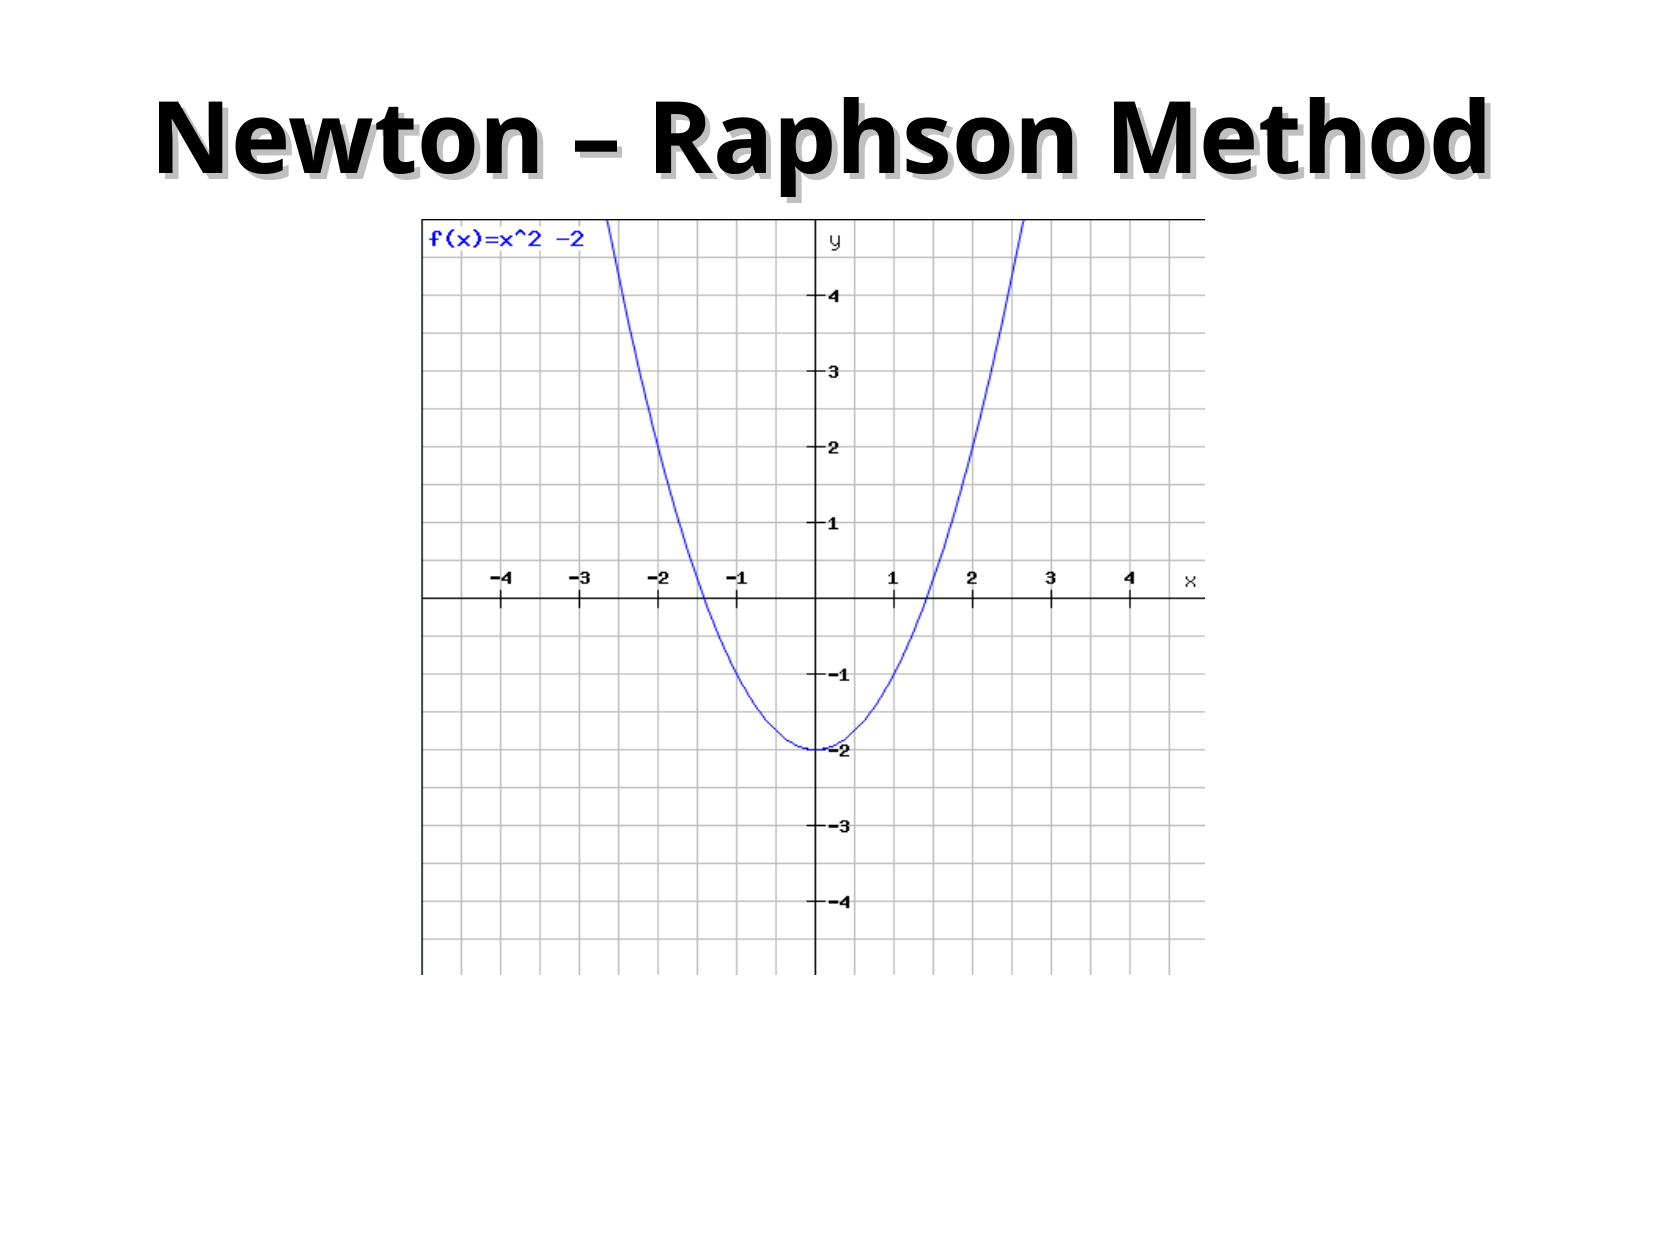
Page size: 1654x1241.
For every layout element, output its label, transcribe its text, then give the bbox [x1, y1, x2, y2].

picture [420, 219, 1205, 975]
text_box Newton – Raphson Method [135, 59, 1518, 187]
